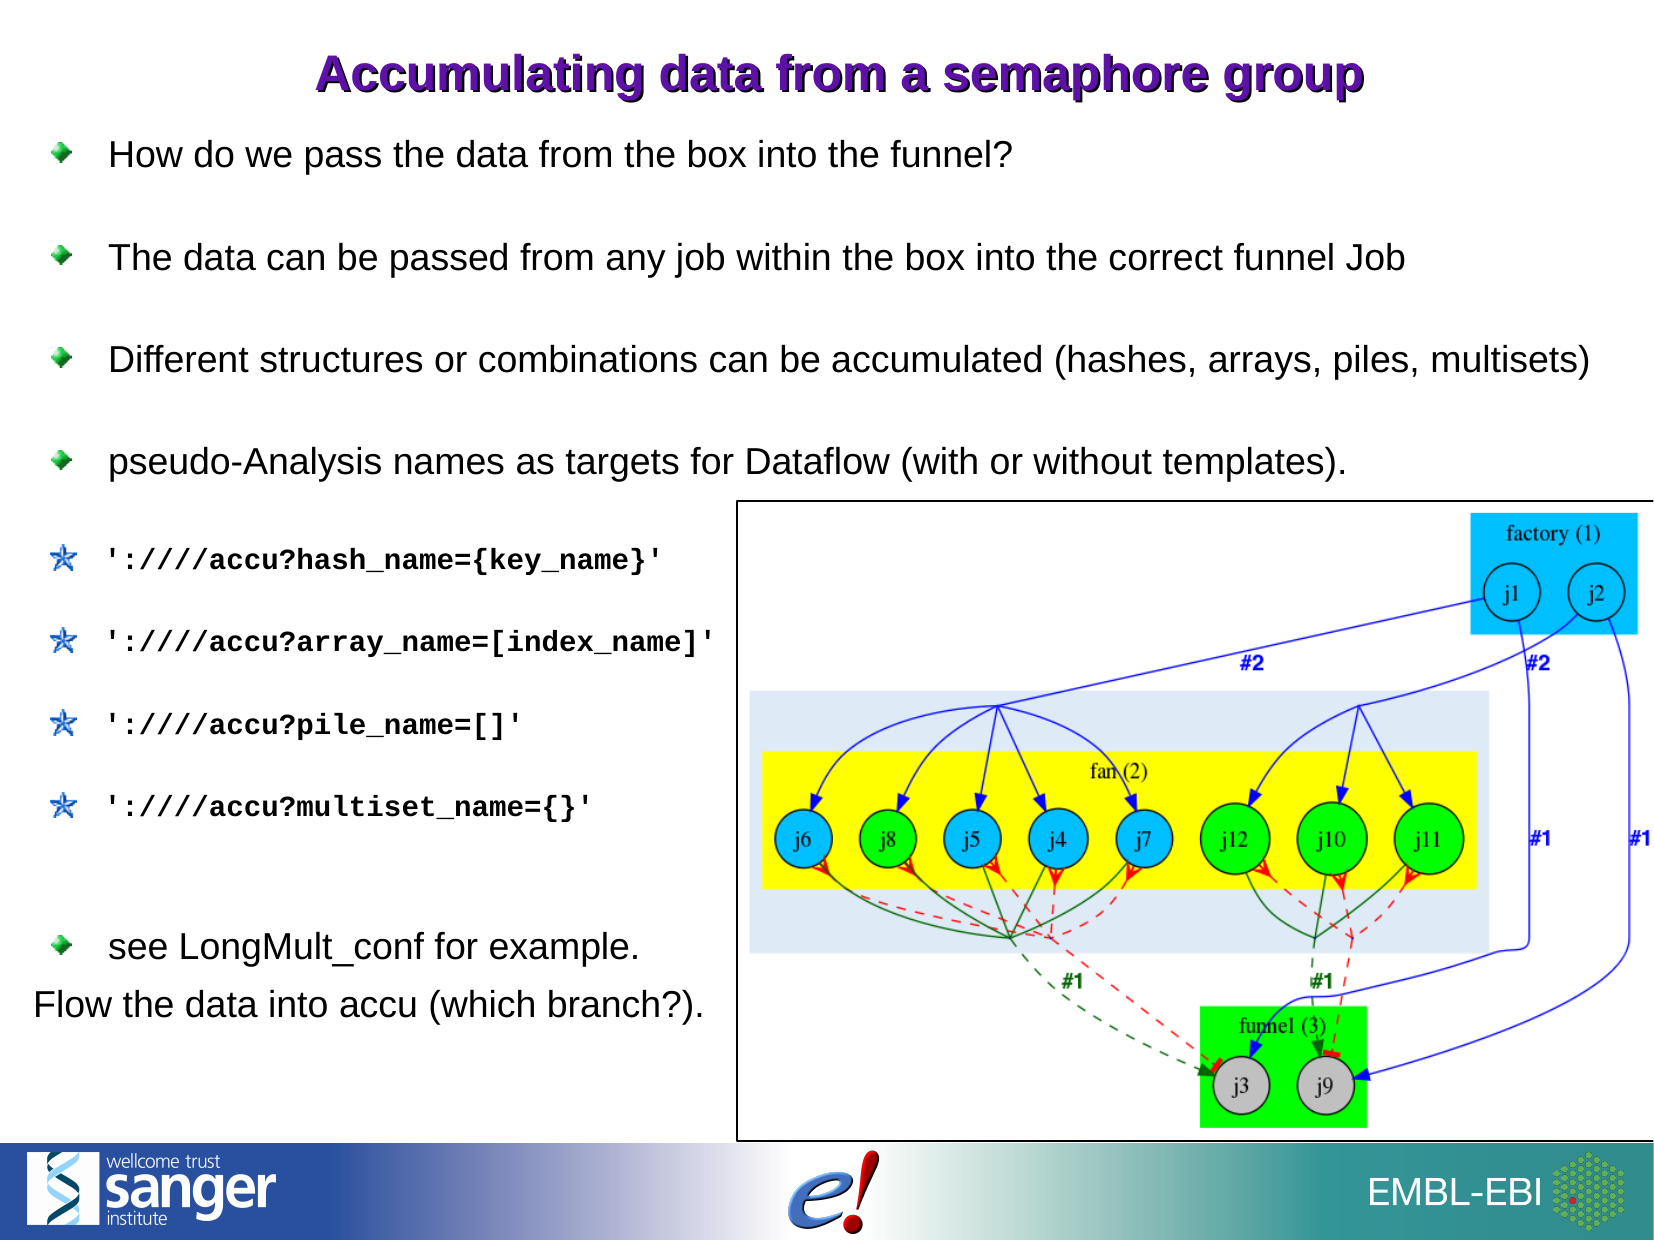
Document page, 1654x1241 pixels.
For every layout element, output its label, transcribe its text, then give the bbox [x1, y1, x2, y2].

list How do we pass the data from the box into the funnel? The data can be passed from any job within the box into the correct funnel Job Different structures or combinations can be accumulated (hashes, arrays, piles, multisets) pseudo-Analysis names as targets for Dataflow (with or without templates). ':////accu?hash_name={key_name}' ':////accu?array_name=[index_name]' ':////accu?pile_name=[]' ':////accu?multiset_name={}' see LongMult_conf for example. Flow the data into accu (which branch?). [18, 115, 1641, 1123]
picture [0, 1143, 1654, 1240]
picture [738, 501, 1654, 1140]
title Accumulating data from a semaphore group [24, 23, 1618, 115]
